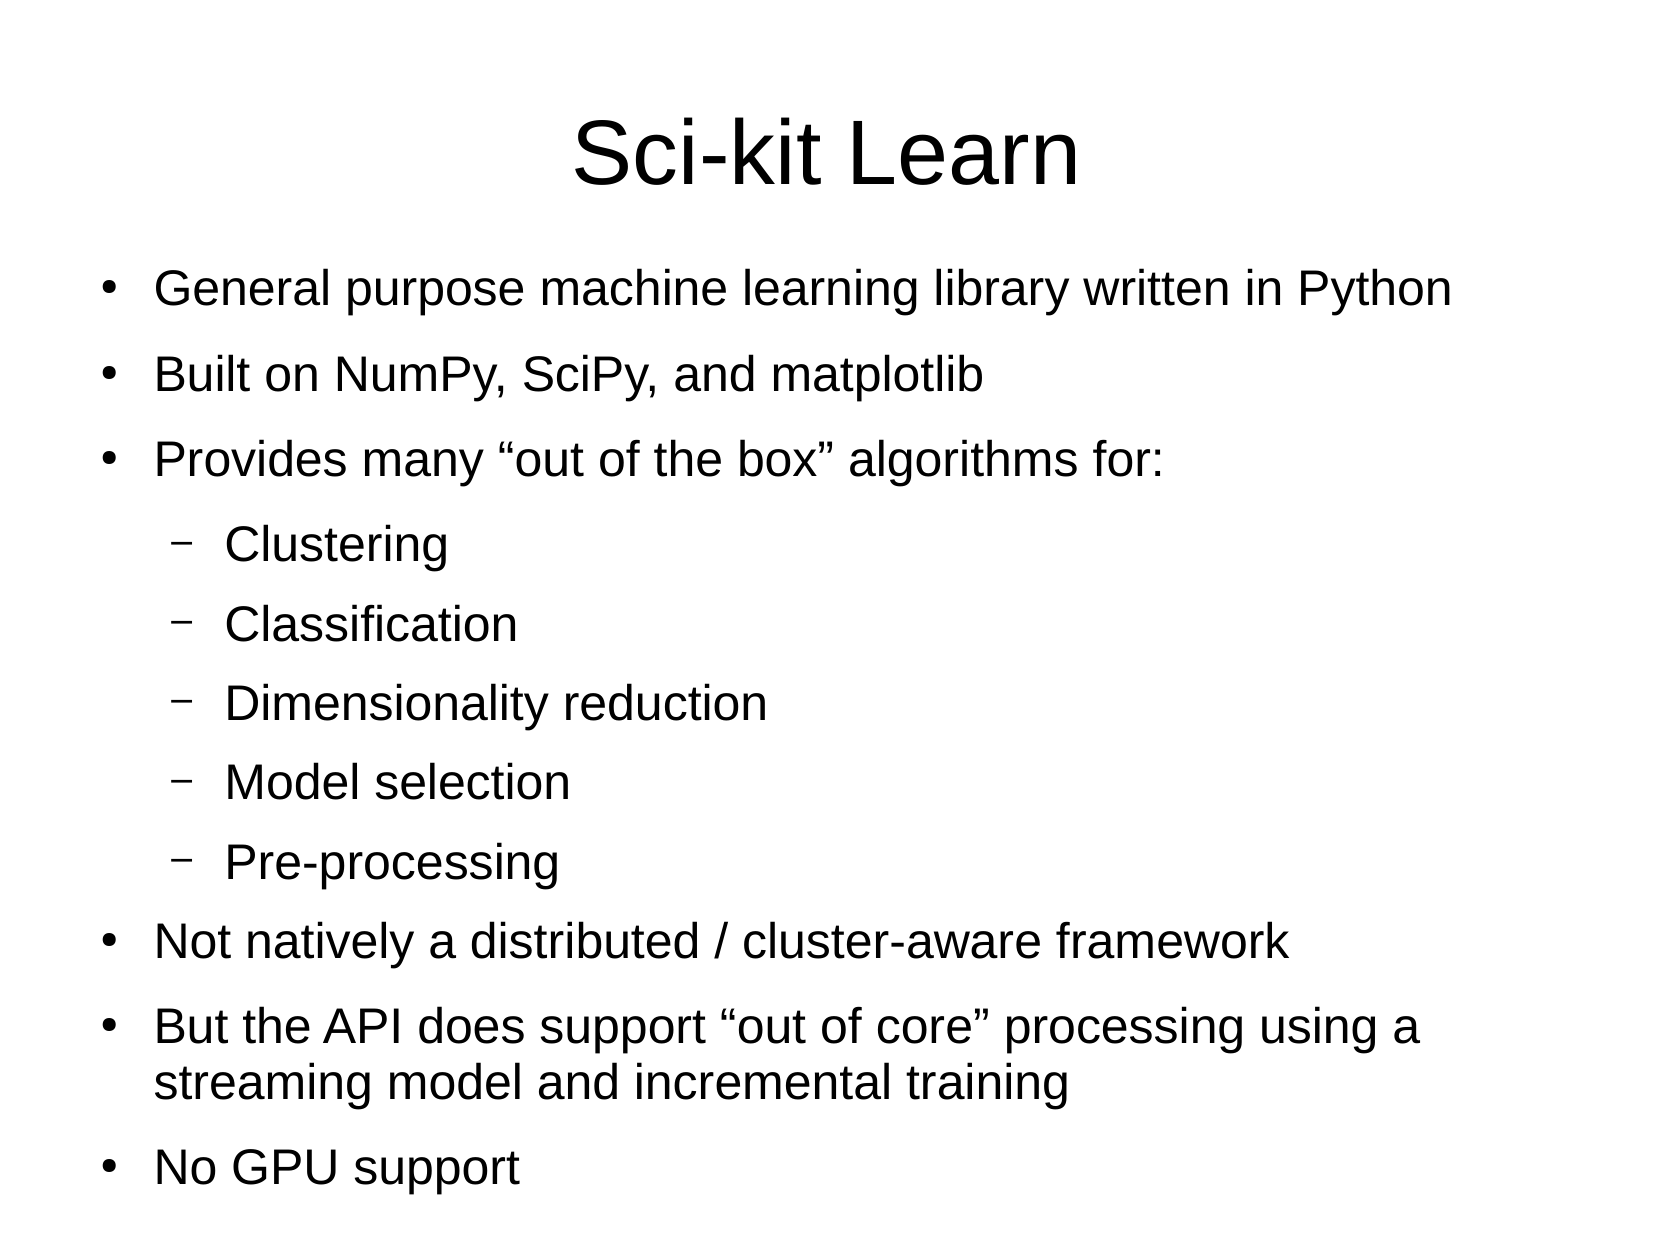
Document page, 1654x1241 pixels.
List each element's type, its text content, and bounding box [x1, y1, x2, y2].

title Sci-kit Learn [82, 49, 1571, 257]
list General purpose machine learning library written in Python Built on NumPy, SciPy, and matplotlib Provides many “out of the box” algorithms for: Clustering Classification Dimensionality reduction Model selection Pre-processing Not natively a distributed / cluster-aware framework But the API does support “out of core” processing using a streaming model and incremental training No GPU support [82, 260, 1571, 1196]
